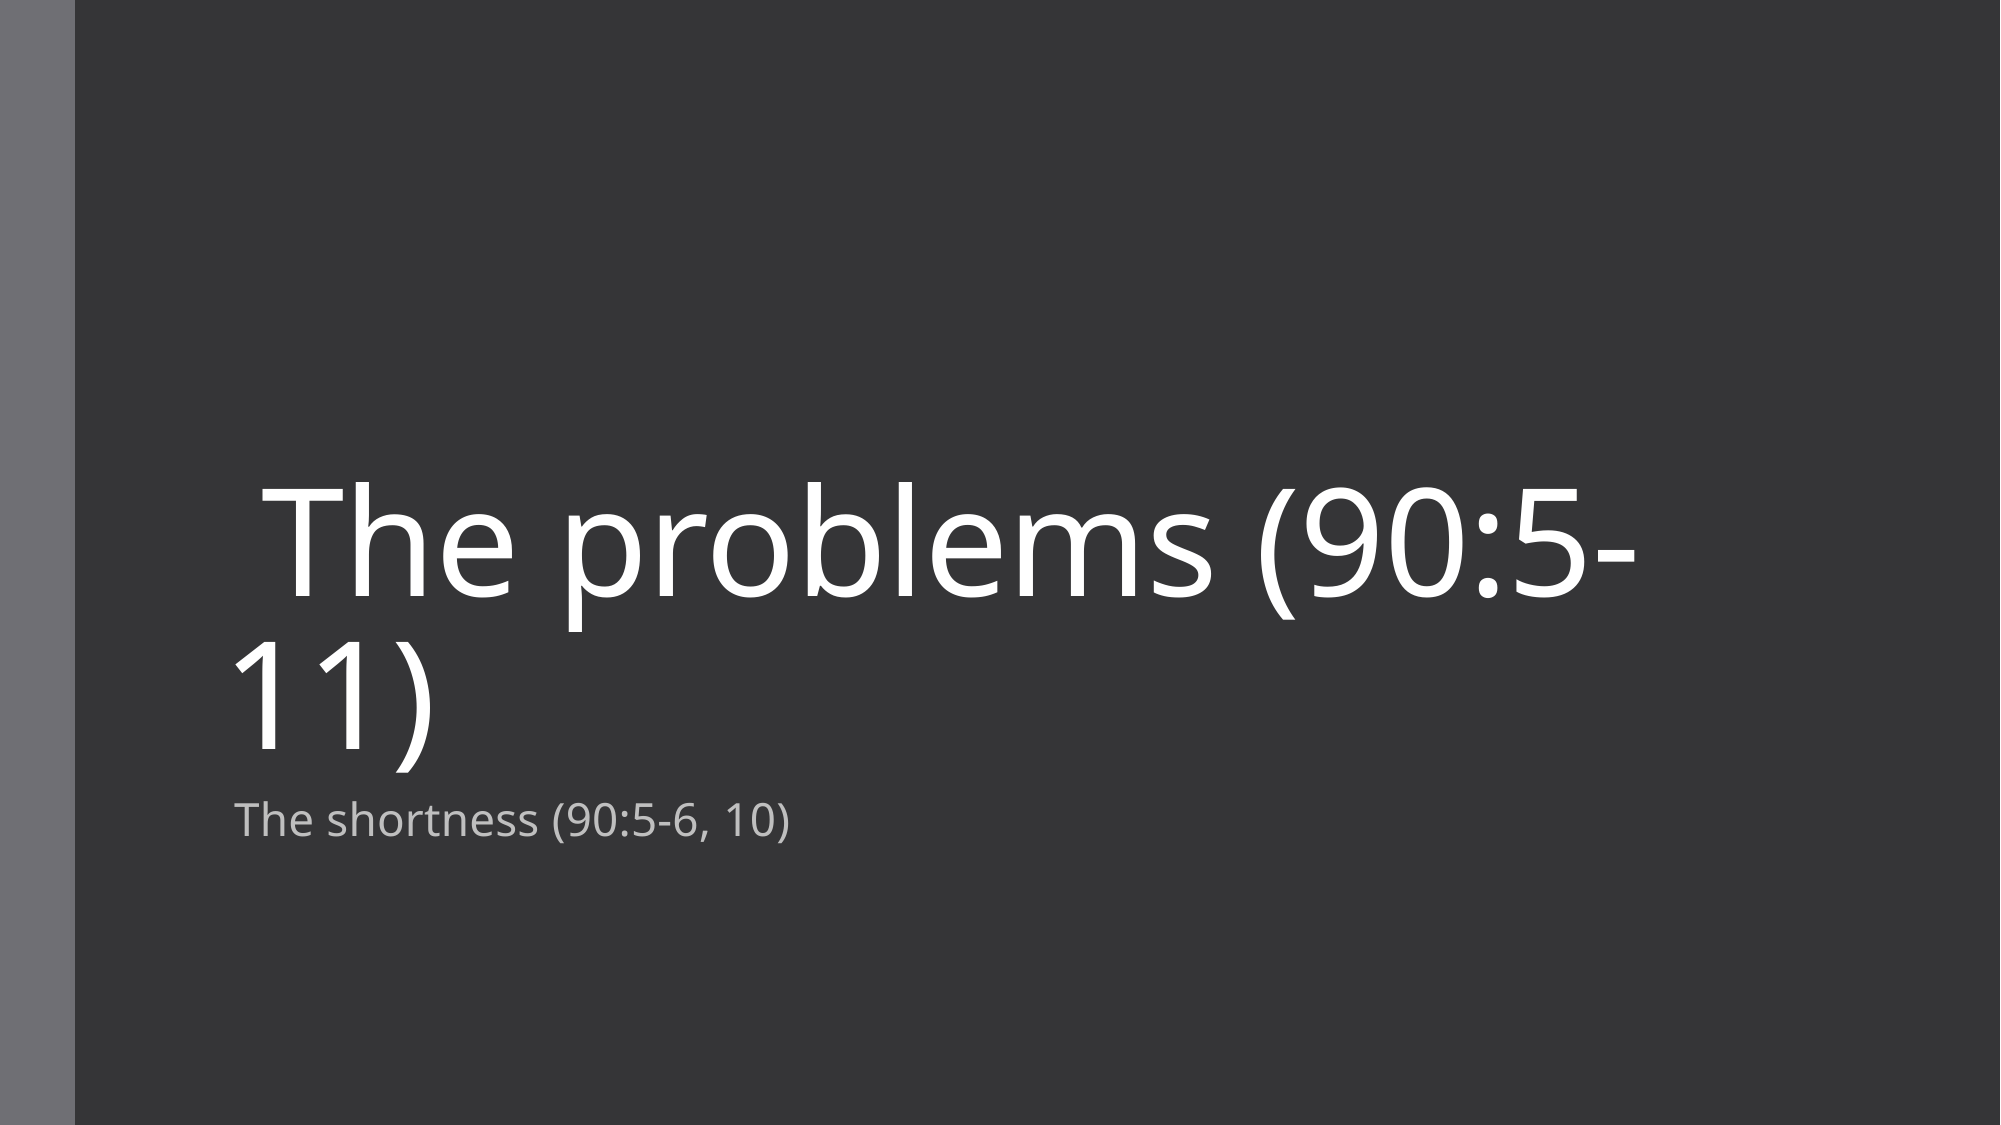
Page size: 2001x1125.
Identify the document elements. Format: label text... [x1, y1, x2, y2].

title The problems (90:5-11) [206, 124, 1752, 787]
subtitle The shortness (90:5-6, 10) [206, 787, 1752, 1066]
